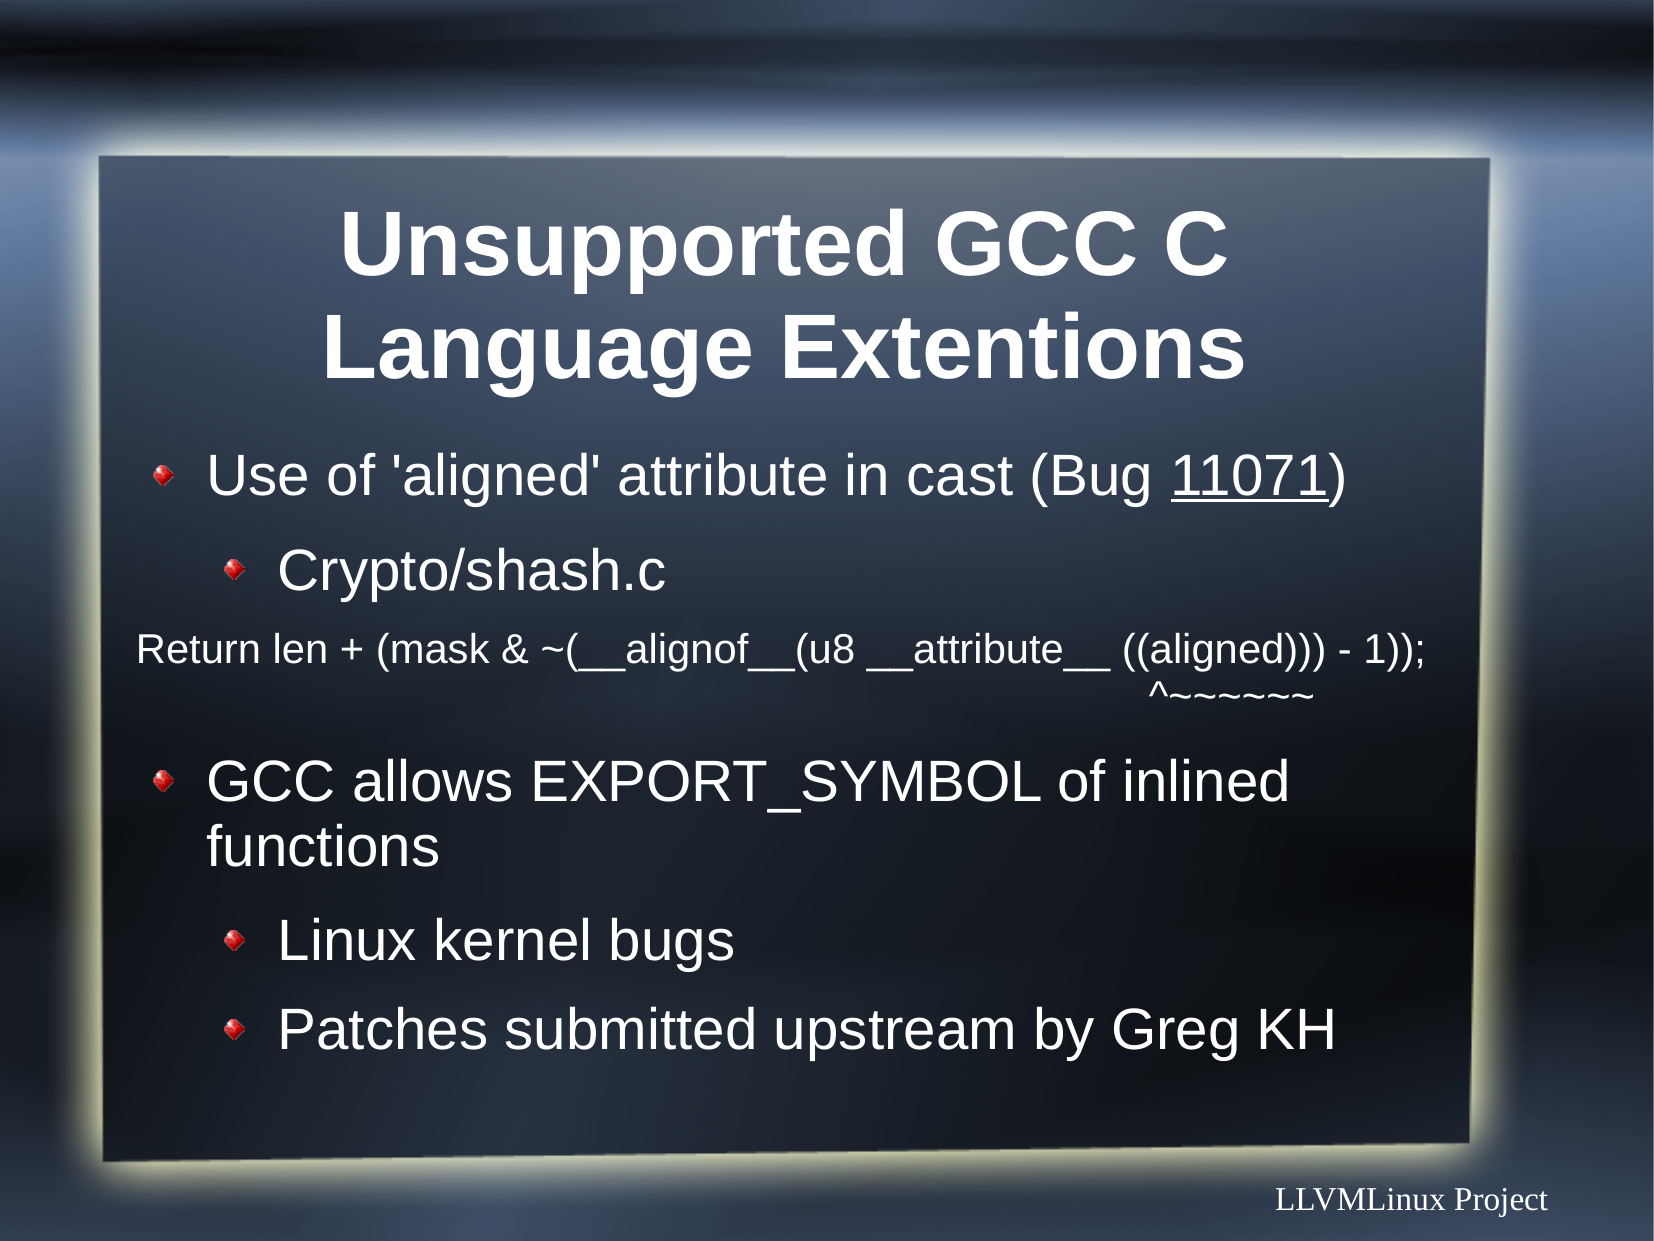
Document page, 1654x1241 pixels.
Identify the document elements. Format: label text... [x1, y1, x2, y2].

title Unsupported GCC C Language Extentions [124, 177, 1447, 414]
list Use of 'aligned' attribute in cast (Bug 11071) Crypto/shash.c Return len + (mask & ~(__alignof__(u8 __attribute__ ((aligned))) - 1)); ^~~~~~~ GCC allows EXPORT_SYMBOL of inlined functions Linux kernel bugs Patches submitted upstream by Greg KH [135, 442, 1447, 1152]
picture [0, 0, 1654, 1241]
